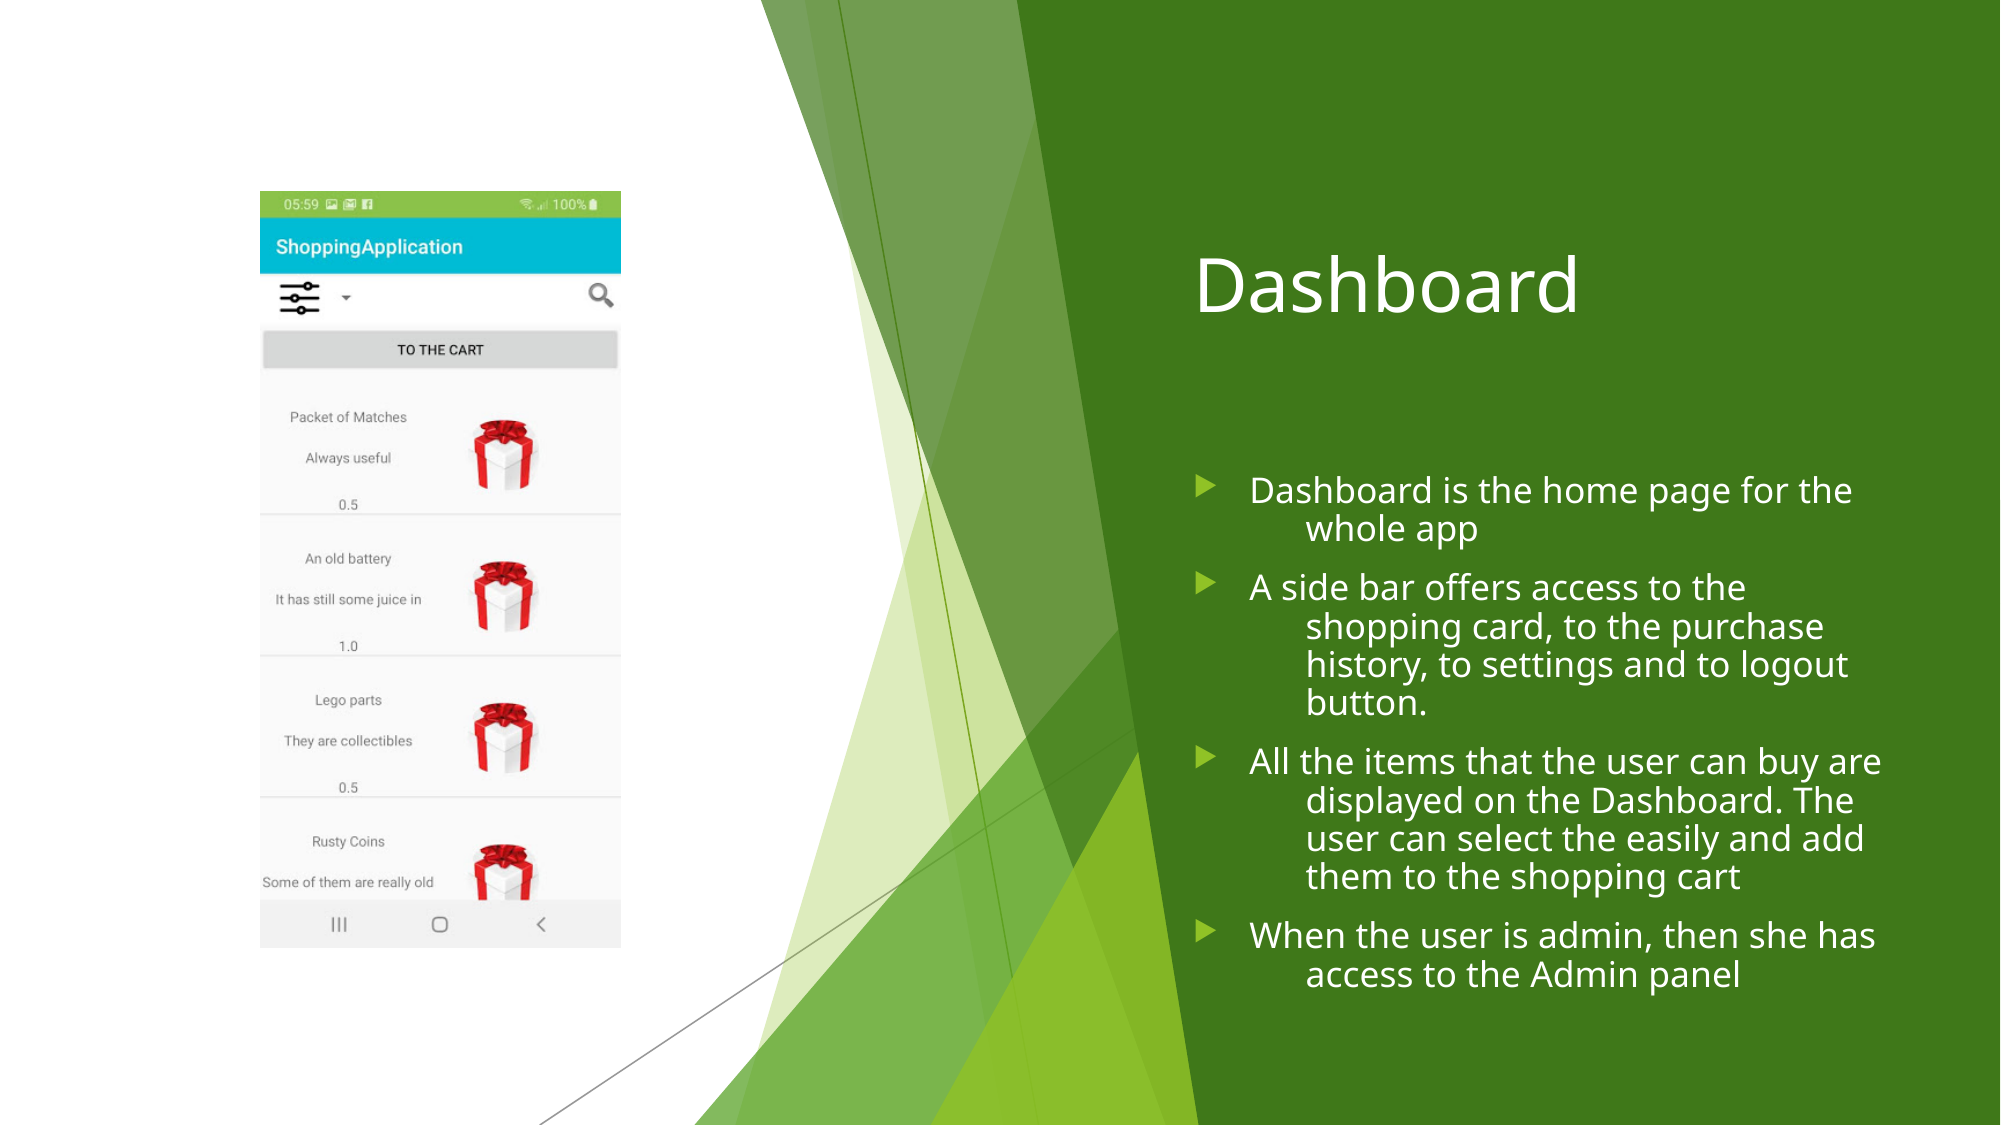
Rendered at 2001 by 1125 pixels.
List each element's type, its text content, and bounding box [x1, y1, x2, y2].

text_box [0, 0, 2000, 1125]
list Dashboard is the home page for the whole app A side bar offers access to the shopping card, to the purchase history, to settings and to logout button. All the items that the user can buy are displayed on the Dashboard. The user can select the easily and add them to the shopping cart When the user is admin, then she has access to the Admin panel [1178, 465, 1919, 1010]
title Dashboard [1178, 99, 1919, 465]
picture [260, 191, 621, 948]
